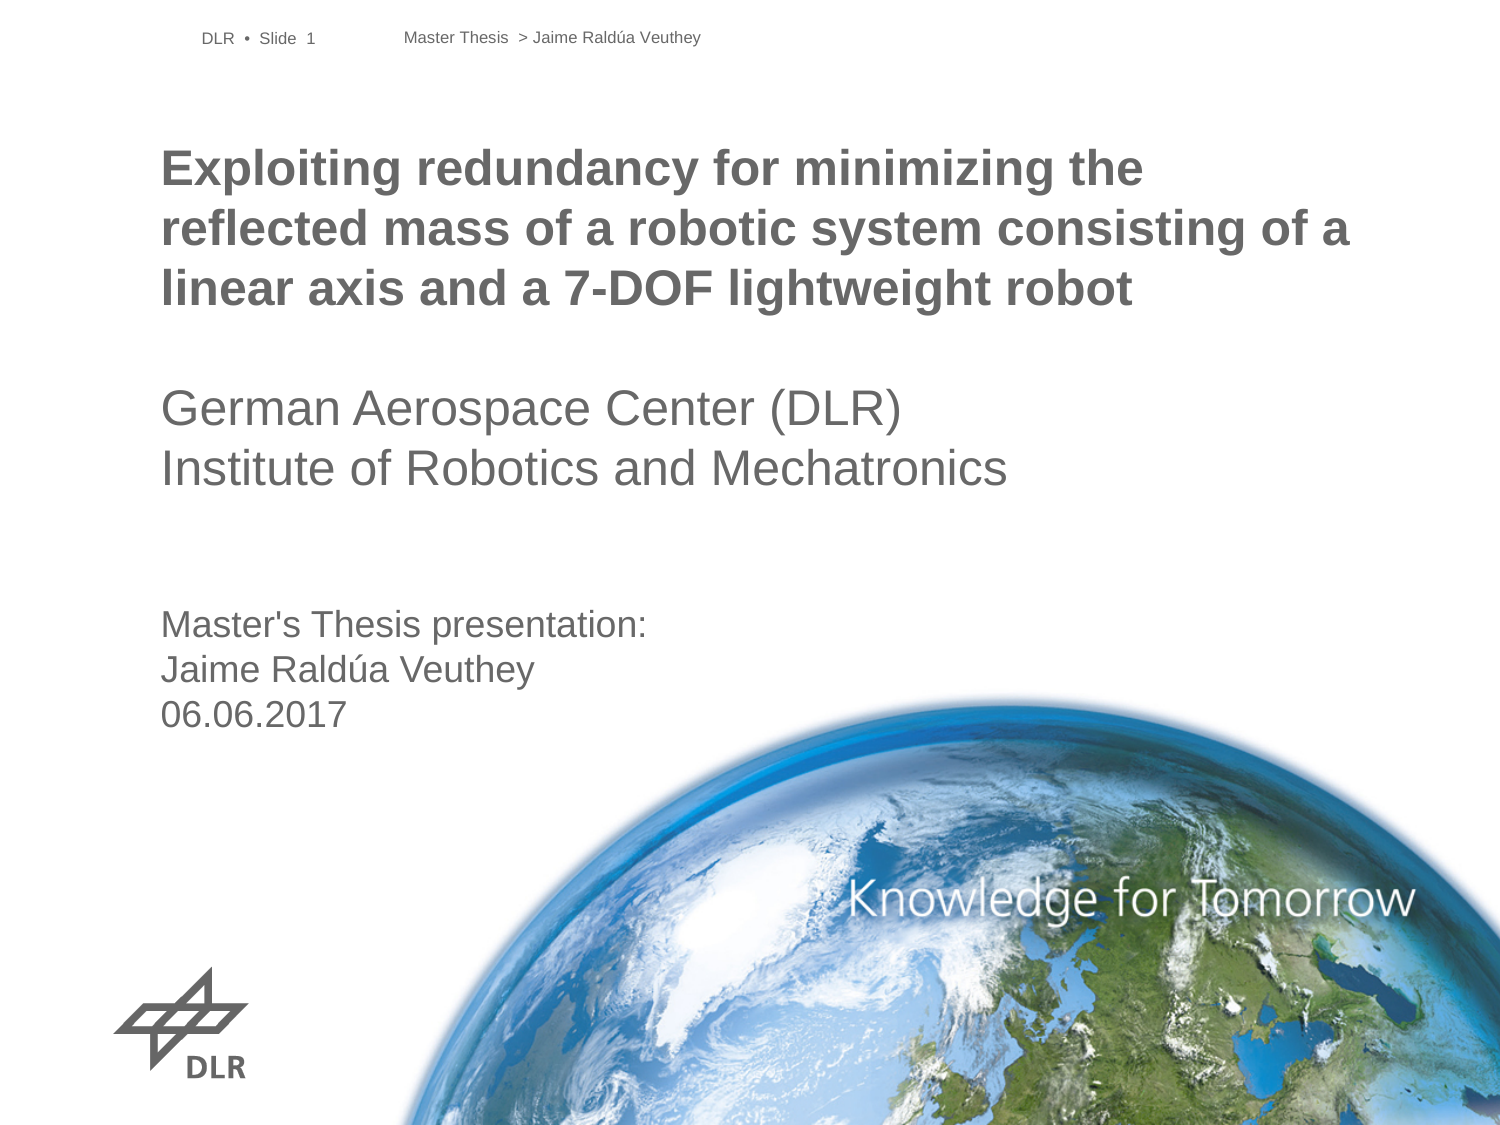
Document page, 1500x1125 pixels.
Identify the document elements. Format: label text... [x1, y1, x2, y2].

title Exploiting redundancy for minimizing the reflected mass of a robotic system consisting of a linear axis and a 7-DOF lightweight robot [160, 134, 1366, 315]
picture [0, 0, 1500, 1125]
title German Aerospace Center (DLR) Institute of Robotics and Mechatronics [160, 375, 1366, 556]
subtitle Master's Thesis presentation: Jaime Raldúa Veuthey 06.06.2017 [160, 600, 1456, 750]
